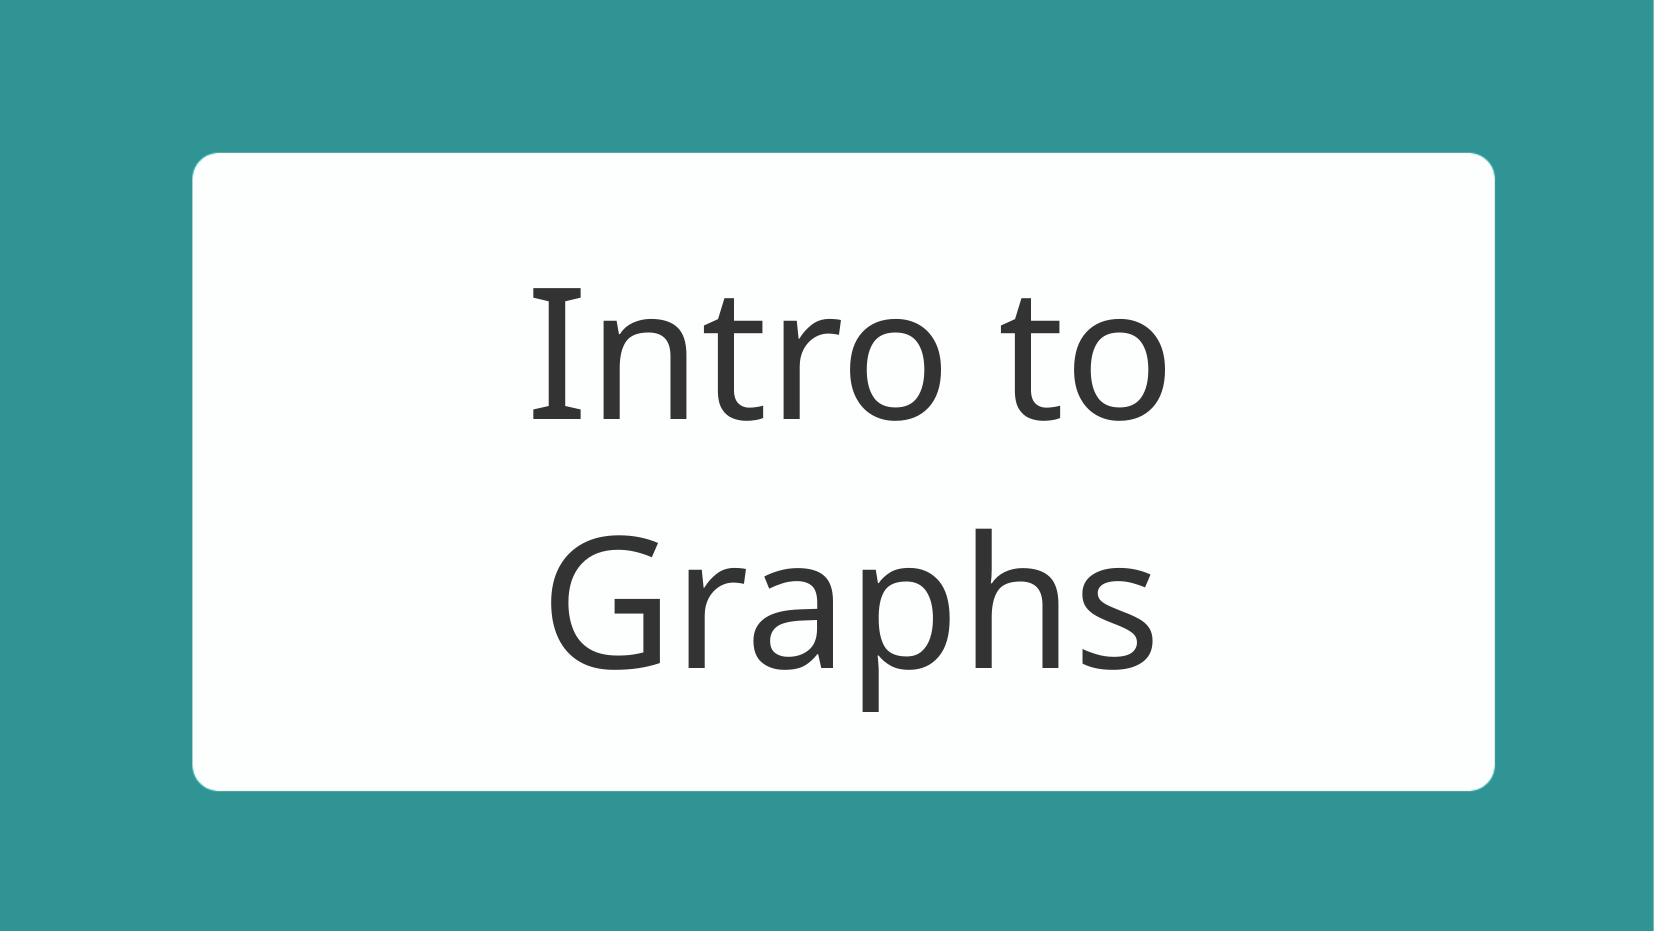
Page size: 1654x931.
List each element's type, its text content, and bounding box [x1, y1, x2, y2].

title Intro to Graphs [226, 172, 1477, 773]
picture [0, 0, 1654, 931]
